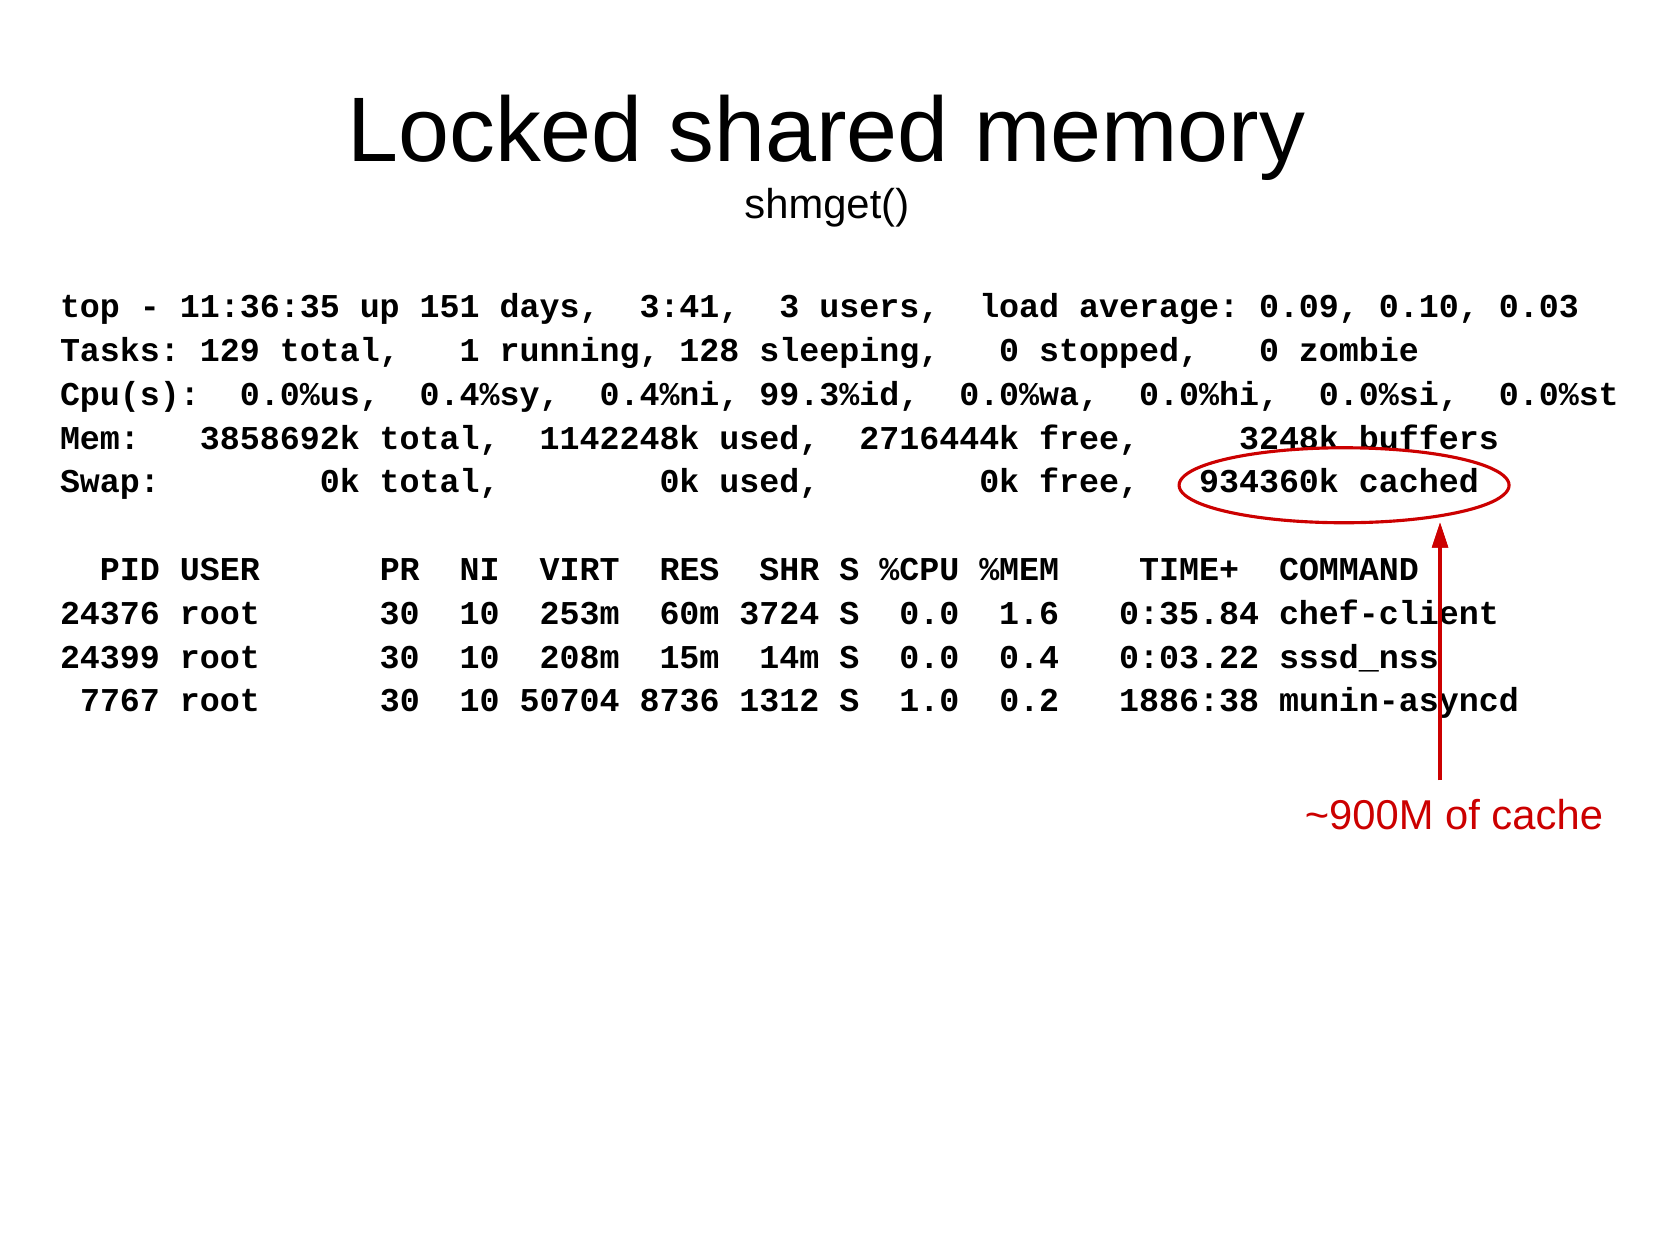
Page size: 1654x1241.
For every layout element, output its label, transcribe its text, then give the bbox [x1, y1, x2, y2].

list top - 11:36:35 up 151 days, 3:41, 3 users, load average: 0.09, 0.10, 0.03 Tasks: 129 total, 1 running, 128 sleeping, 0 stopped, 0 zombie Cpu(s): 0.0%us, 0.4%sy, 0.4%ni, 99.3%id, 0.0%wa, 0.0%hi, 0.0%si, 0.0%st Mem: 3858692k total, 1142248k used, 2716444k free, 3248k buffers Swap: 0k total, 0k used, 0k free, 934360k cached PID USER PR NI VIRT RES SHR S %CPU %MEM TIME+ COMMAND 24376 root 30 10 253m 60m 3724 S 0.0 1.6 0:35.84 chef-client 24399 root 30 10 208m 15m 14m S 0.0 0.4 0:03.22 sssd_nss 7767 root 30 10 50704 8736 1312 S 1.0 0.2 1886:38 munin-asyncd [60, 290, 1636, 720]
text_box ~900M of cache [1290, 784, 1619, 847]
title Locked shared memory shmget() [82, 49, 1571, 257]
